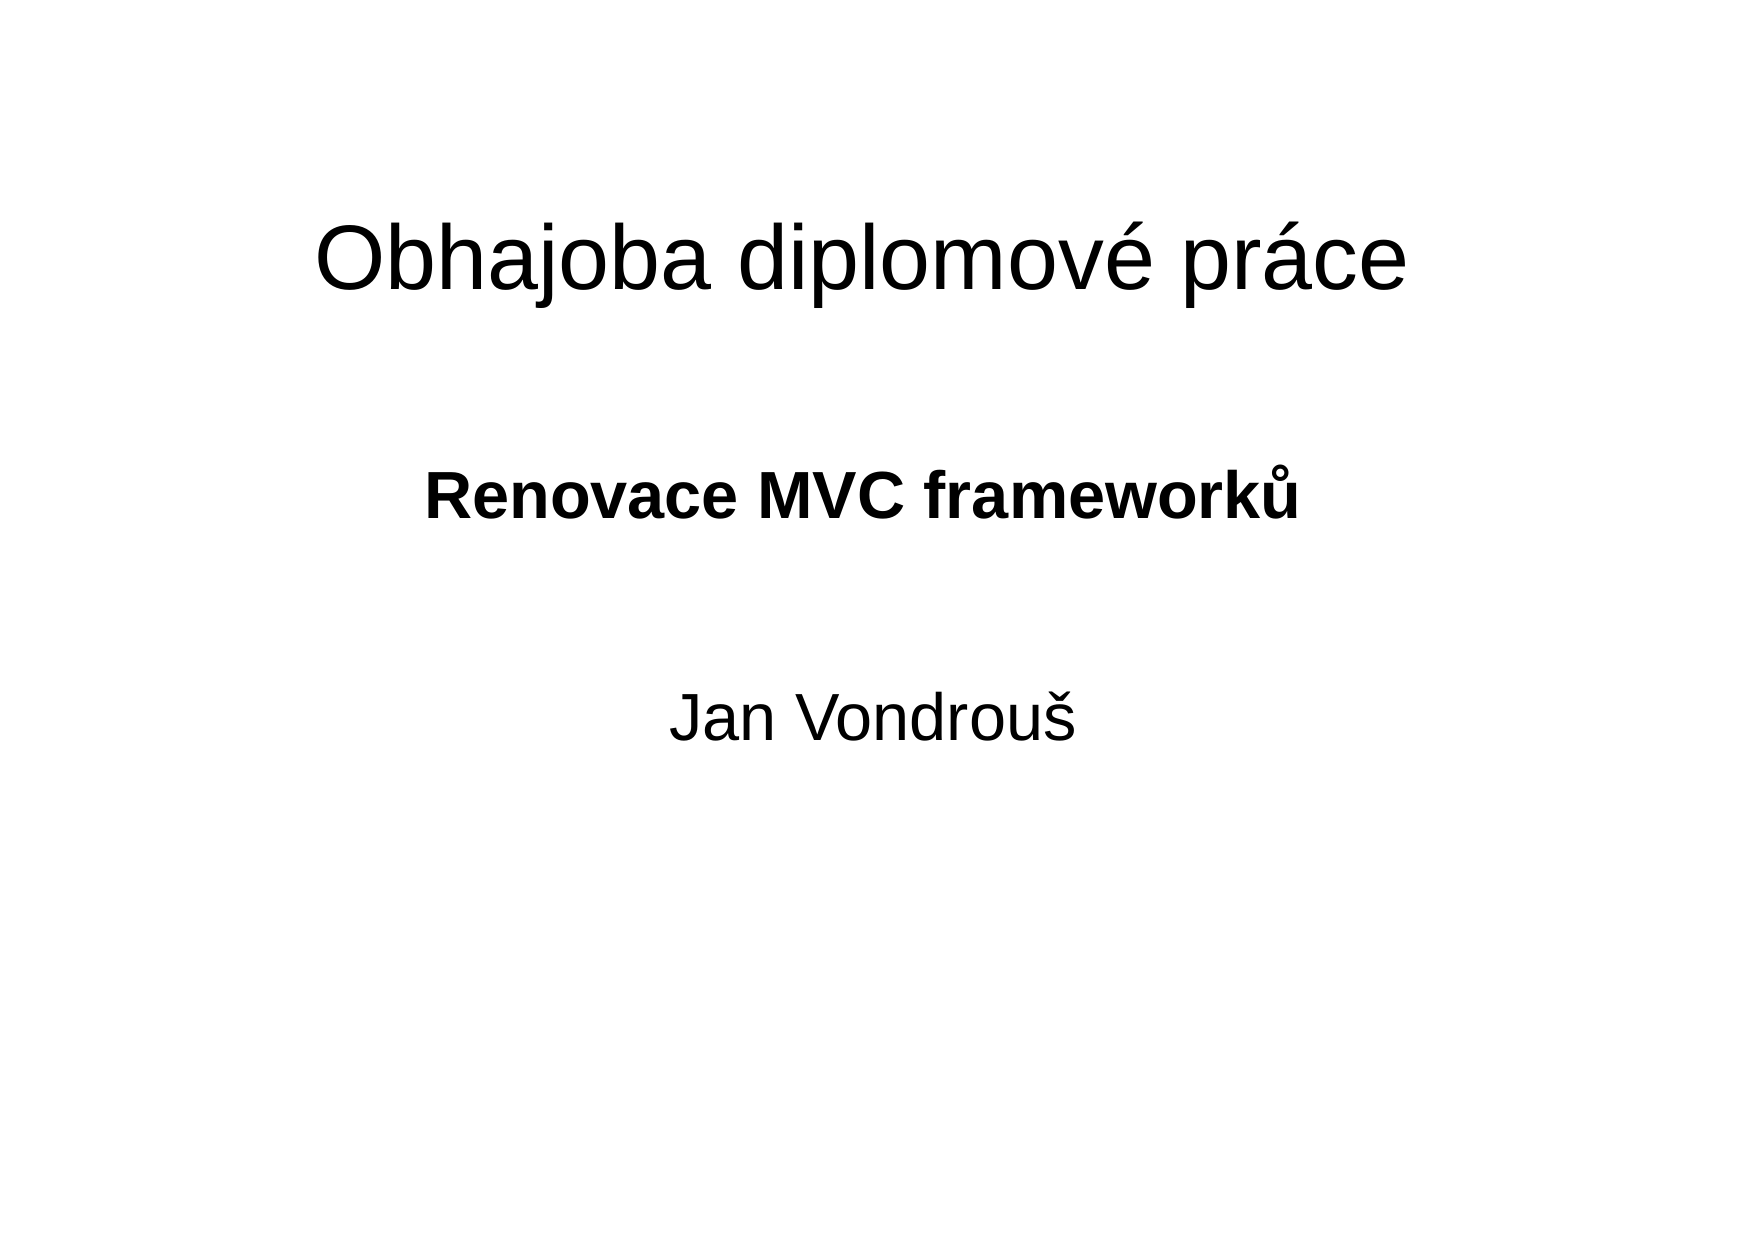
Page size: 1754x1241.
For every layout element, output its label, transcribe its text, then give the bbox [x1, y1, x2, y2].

subtitle Jan Vondrouš [241, 671, 1470, 989]
text_box Renovace MVC frameworků [351, 450, 1375, 541]
title Obhajoba diplomové práce [117, 125, 1609, 391]
